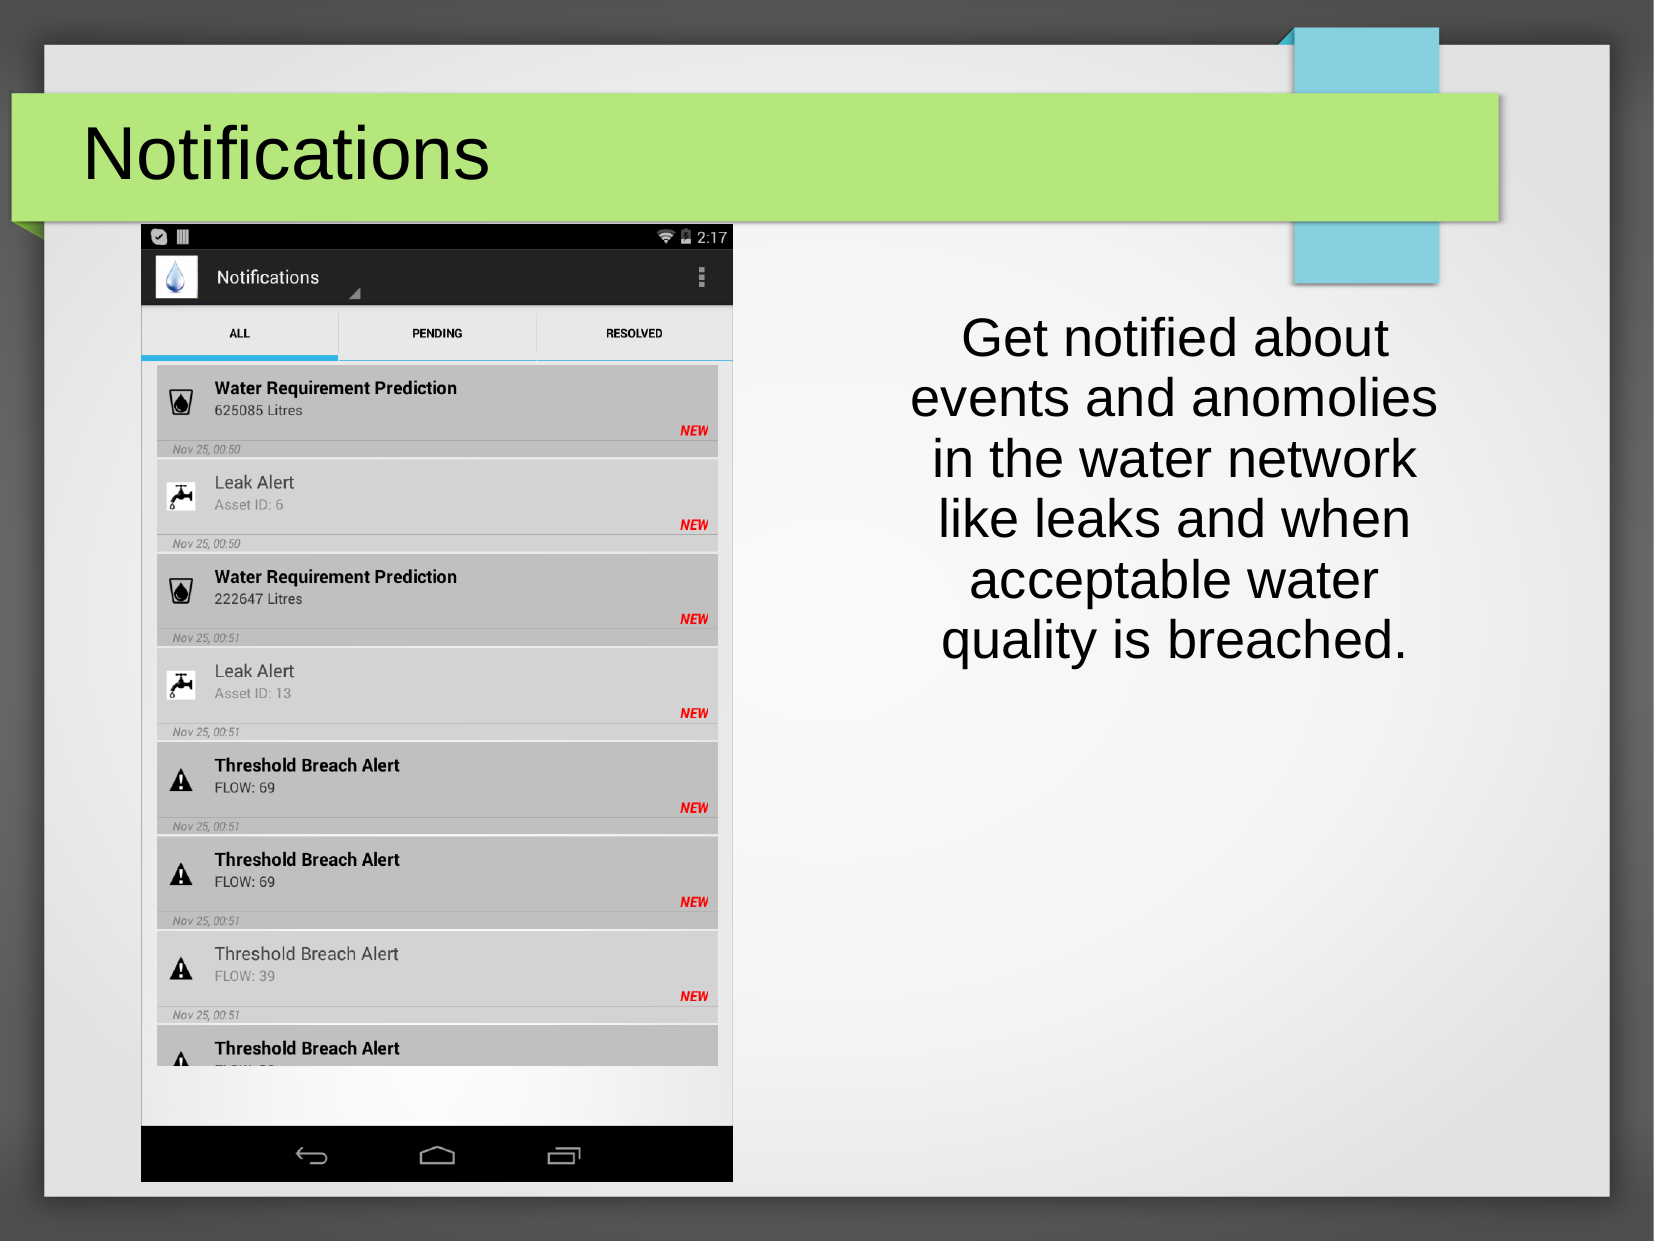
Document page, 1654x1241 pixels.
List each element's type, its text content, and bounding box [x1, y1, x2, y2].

picture [0, 0, 1654, 1241]
text_box Get notified about events and anomolies in the water network like leaks and when acceptable water quality is breached. [826, 307, 1453, 745]
title Notifications [82, 94, 1264, 213]
